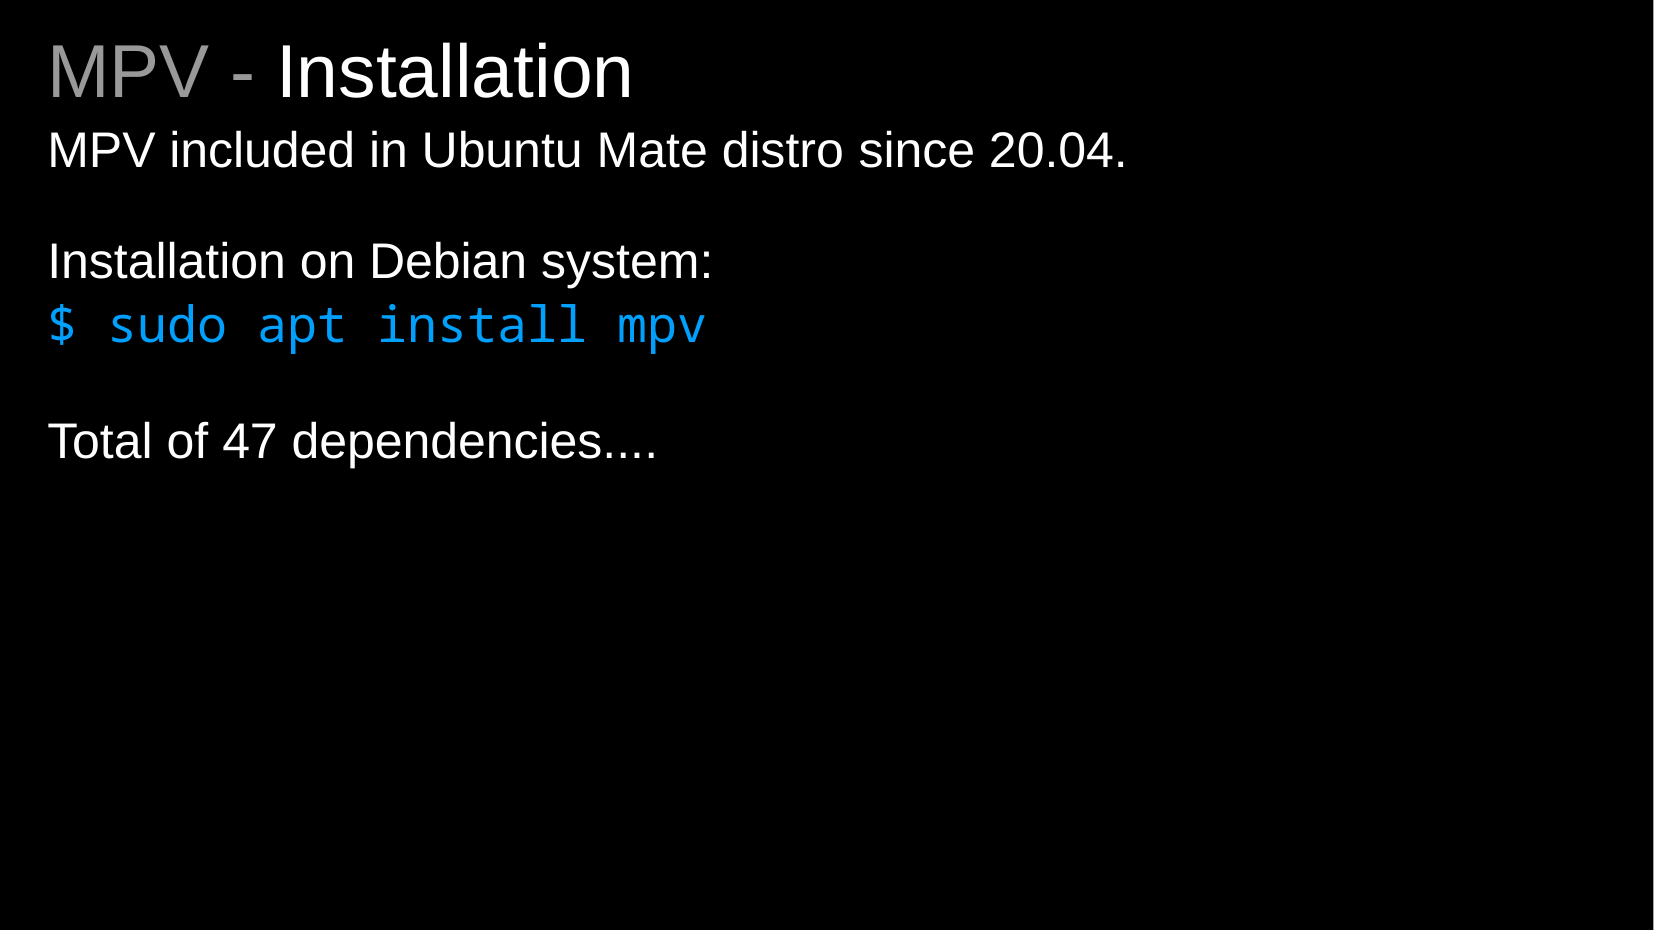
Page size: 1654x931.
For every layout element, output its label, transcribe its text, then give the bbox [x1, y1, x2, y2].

title MPV - Installation [47, 29, 1630, 114]
subtitle MPV included in Ubuntu Mate distro since 20.04. Installation on Debian system: $ sudo apt install mpv Total of 47 dependencies.... [47, 122, 1536, 786]
